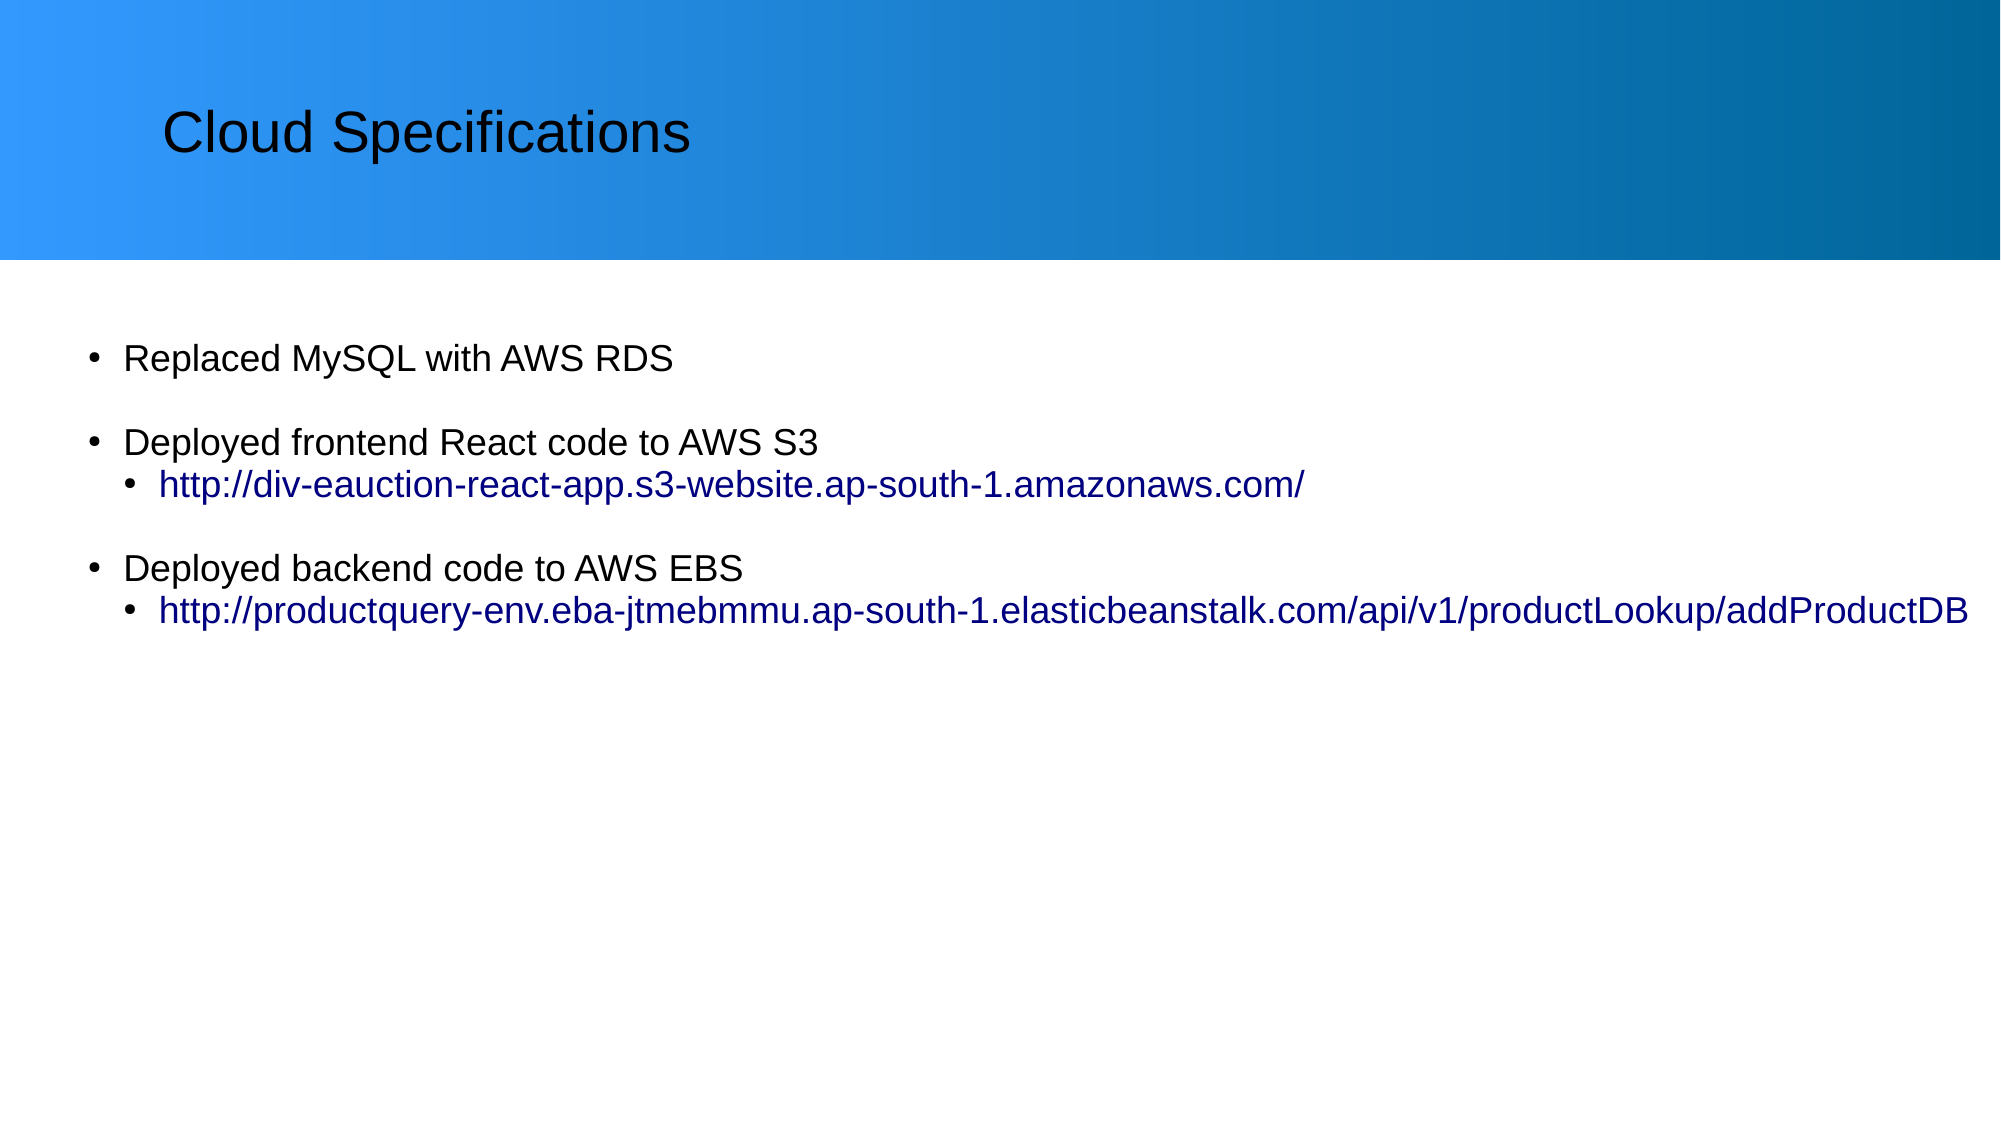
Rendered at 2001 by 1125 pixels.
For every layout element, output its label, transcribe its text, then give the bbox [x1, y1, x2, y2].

text_box Cloud Specifications [0, 0, 2000, 260]
text_box Replaced MySQL with AWS RDS Deployed frontend React code to AWS S3 http://div-eauction-react-app.s3-website.ap-south-1.amazonaws.com/ Deployed backend code to AWS EBS http://productquery-env.eba-jtmebmmu.ap-south-1.elasticbeanstalk.com/api/v1/productLookup/addProductDB [73, 330, 1985, 682]
